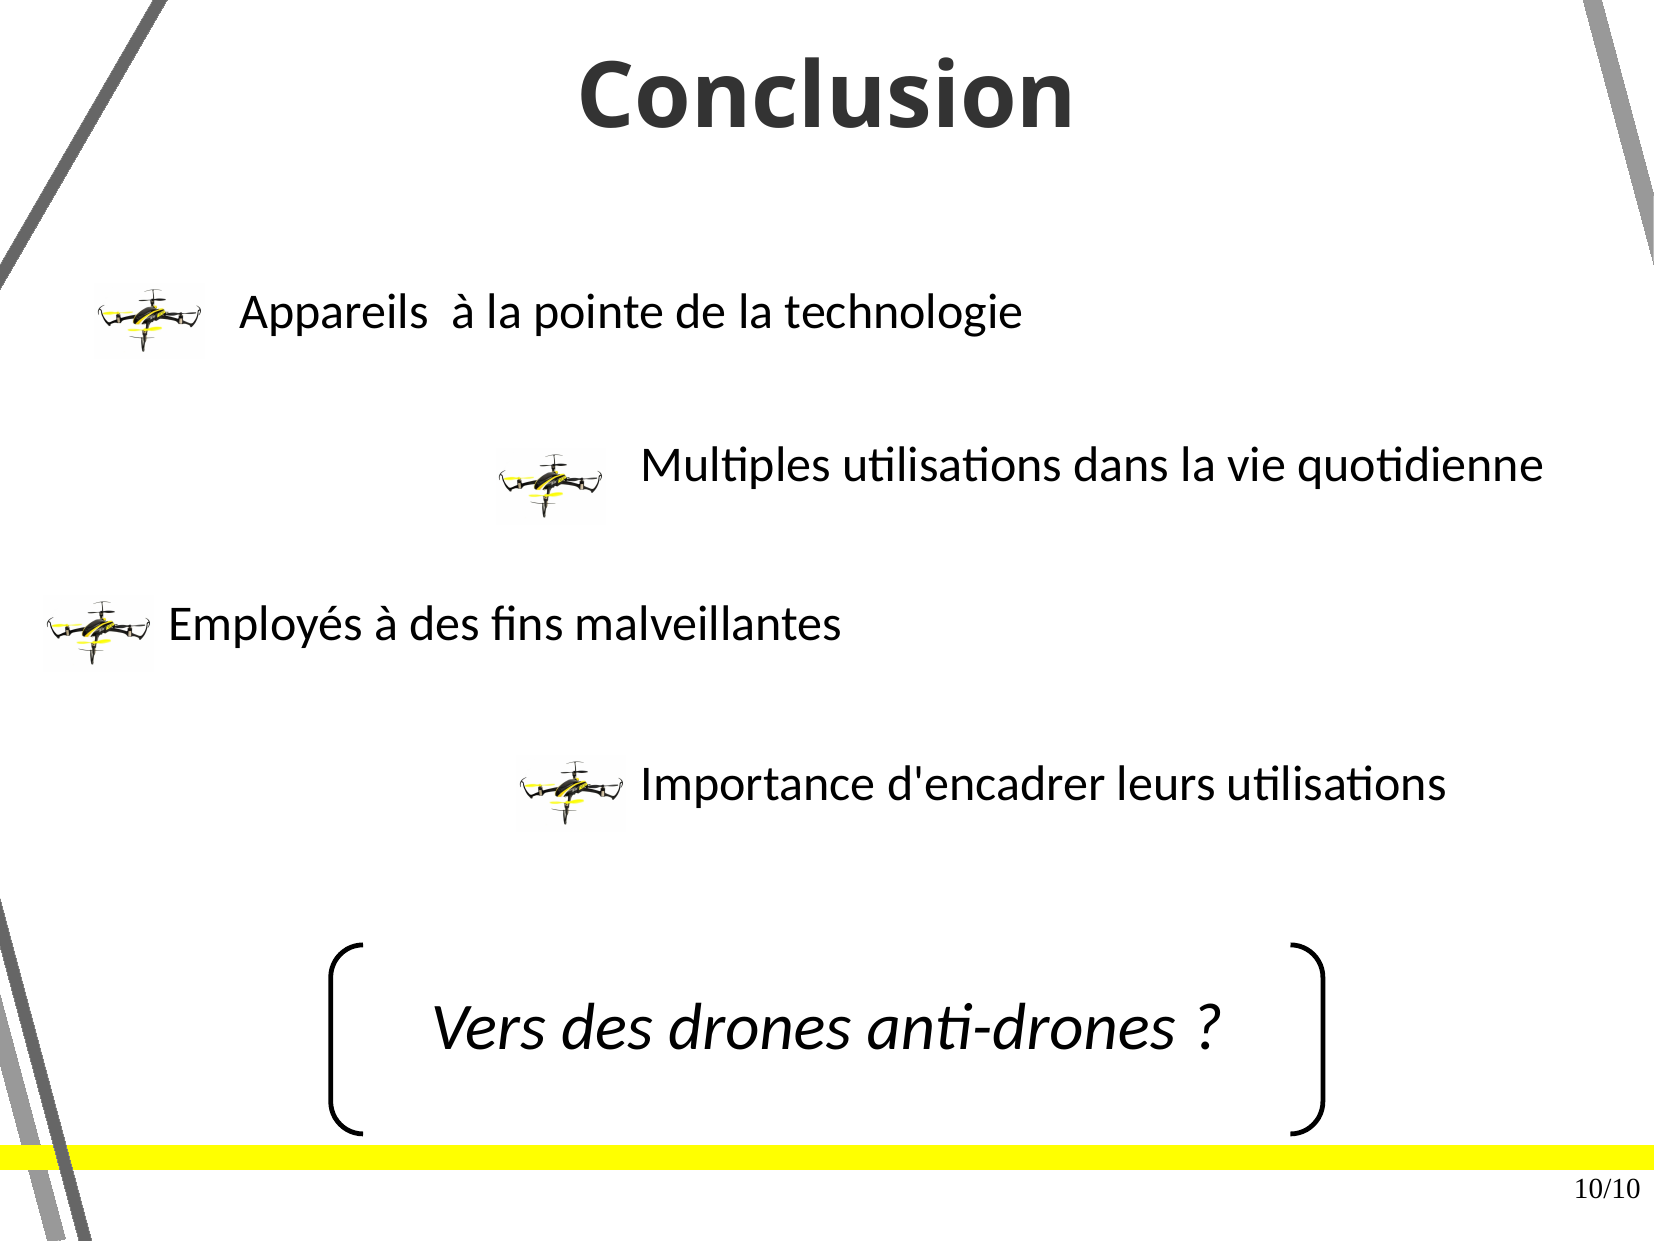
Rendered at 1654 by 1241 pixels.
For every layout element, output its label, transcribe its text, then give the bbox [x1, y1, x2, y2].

text_box Multiples utilisations dans la vie quotidienne [625, 437, 1654, 574]
picture [94, 283, 205, 359]
picture [516, 755, 626, 832]
text_box Appareils à la pointe de la technologie [224, 283, 1347, 421]
picture [496, 448, 606, 525]
picture [43, 595, 154, 672]
title Conclusion [82, 0, 1571, 196]
text_box Employés à des fins malveillantes [153, 595, 957, 733]
text_box Vers des drones anti-drones ? [354, 992, 1300, 1089]
text_box Importance d'encadrer leurs utilisations [625, 755, 1571, 893]
